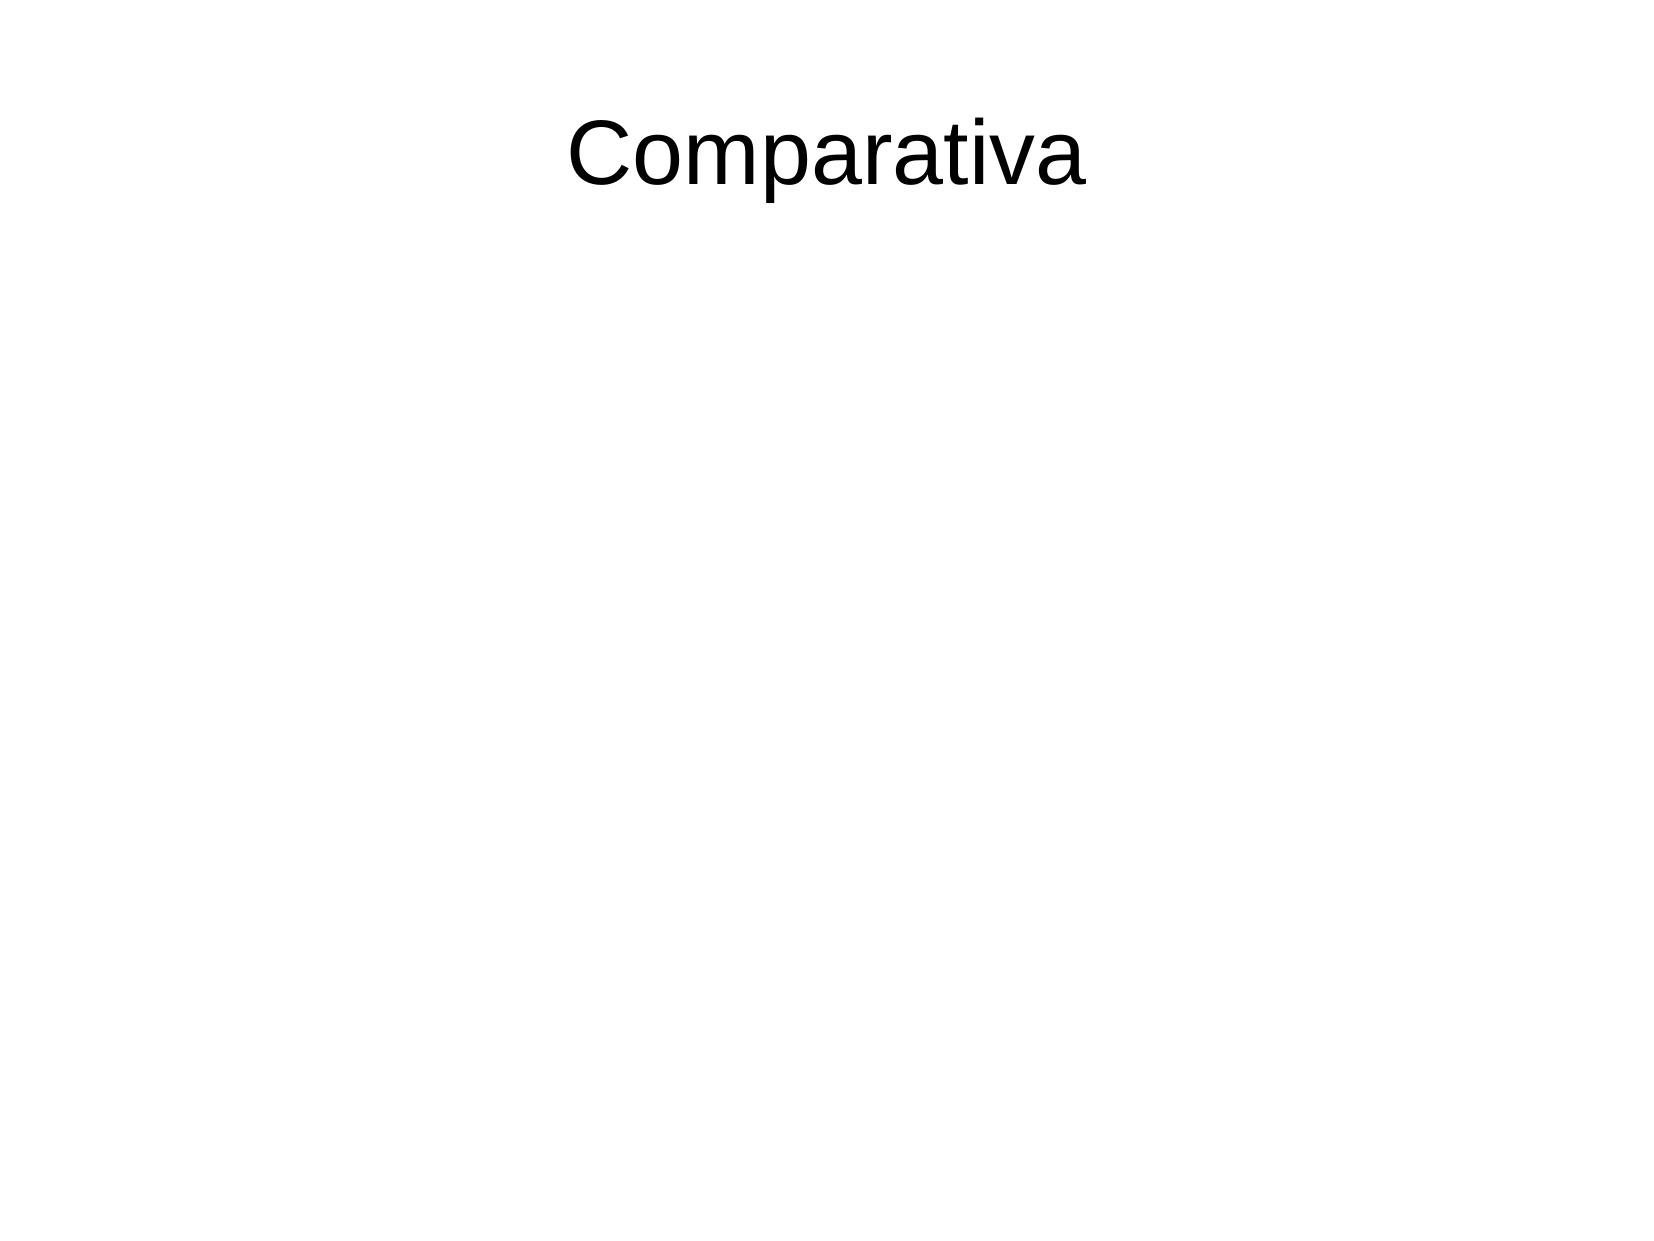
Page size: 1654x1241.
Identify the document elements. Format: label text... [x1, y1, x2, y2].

title Comparativa [82, 49, 1571, 257]
